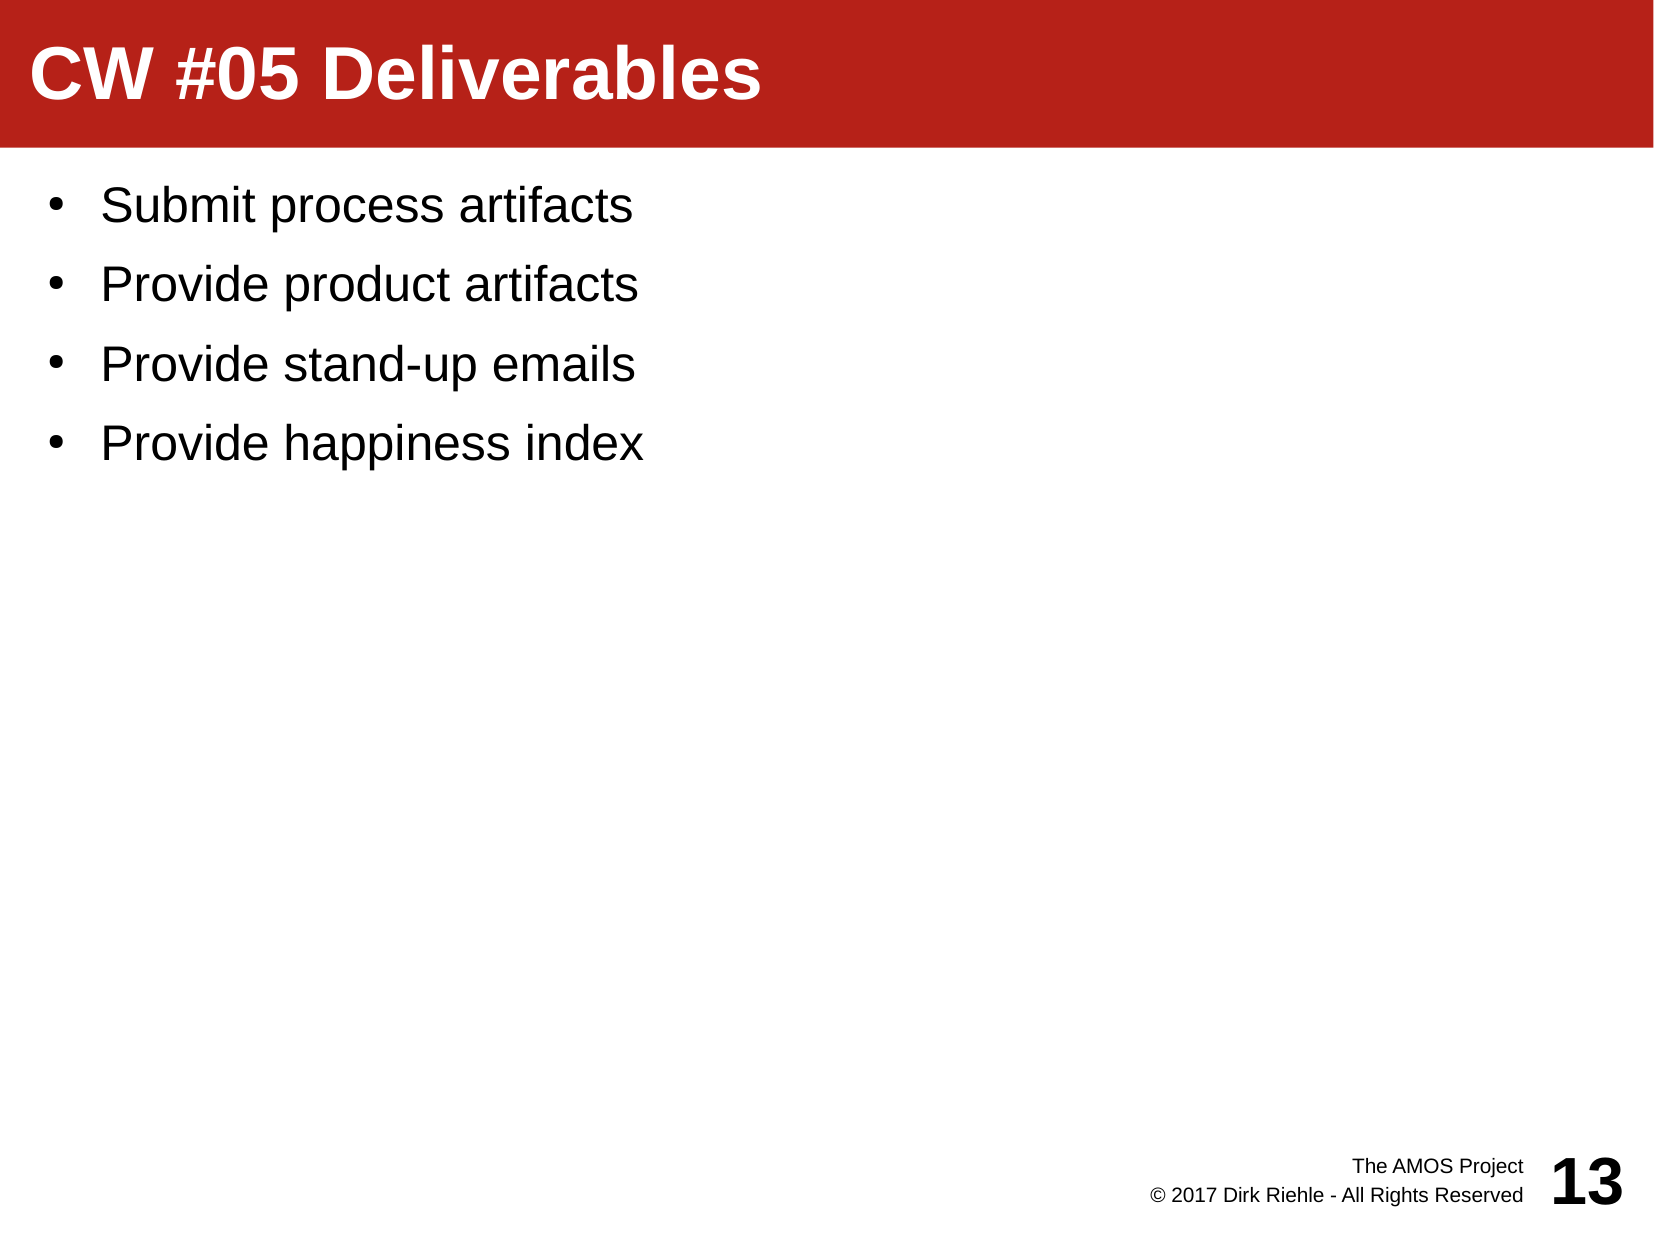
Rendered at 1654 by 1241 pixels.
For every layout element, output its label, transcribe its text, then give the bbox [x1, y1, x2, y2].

title CW #05 Deliverables [0, 0, 1654, 148]
list Submit process artifacts Provide product artifacts Provide stand-up emails Provide happiness index [29, 177, 1625, 1063]
